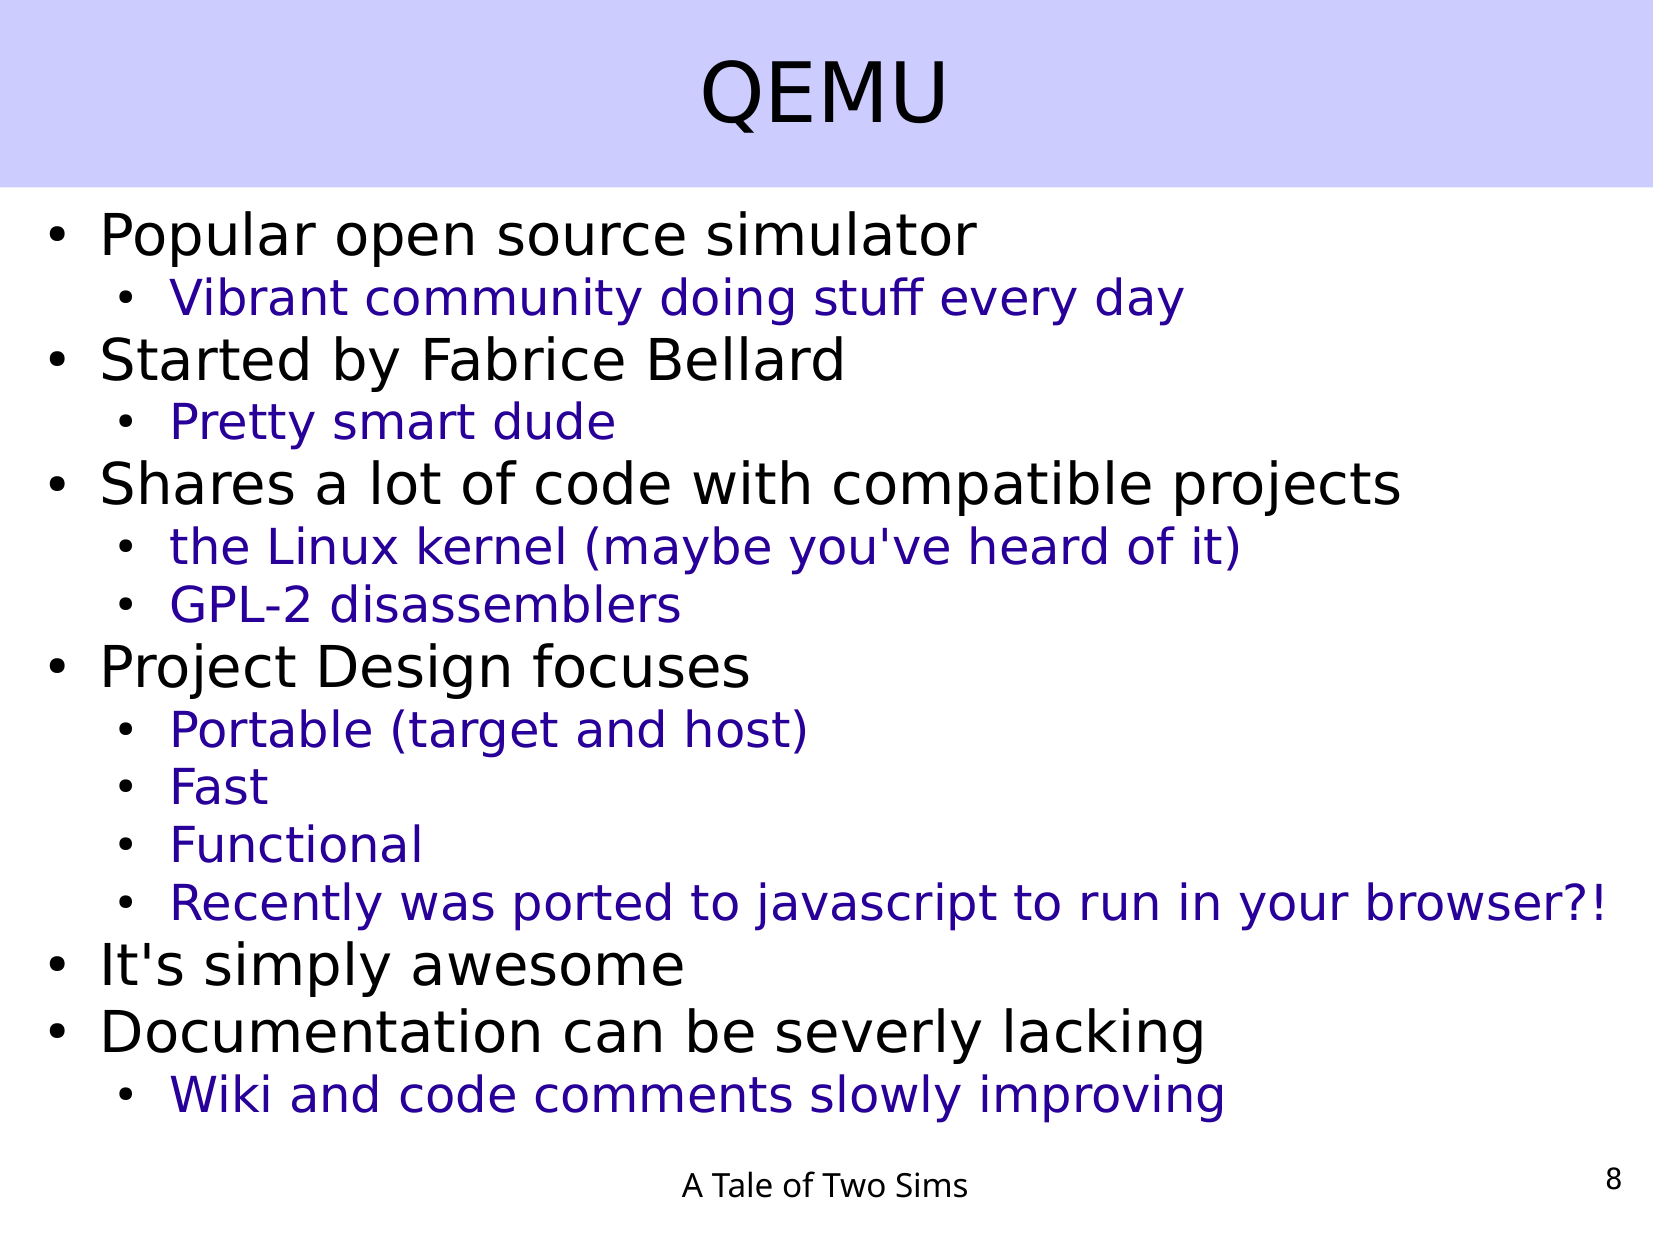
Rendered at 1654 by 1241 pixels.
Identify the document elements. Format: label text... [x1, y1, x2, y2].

title QEMU [0, 7, 1651, 181]
list Popular open source simulator Vibrant community doing stuff every day Started by Fabrice Bellard Pretty smart dude Shares a lot of code with compatible projects the Linux kernel (maybe you've heard of it) GPL-2 disassemblers Project Design focuses Portable (target and host) Fast Functional Recently was ported to javascript to run in your browser?! It's simply awesome Documentation can be severly lacking Wiki and code comments slowly improving [29, 201, 1620, 1151]
